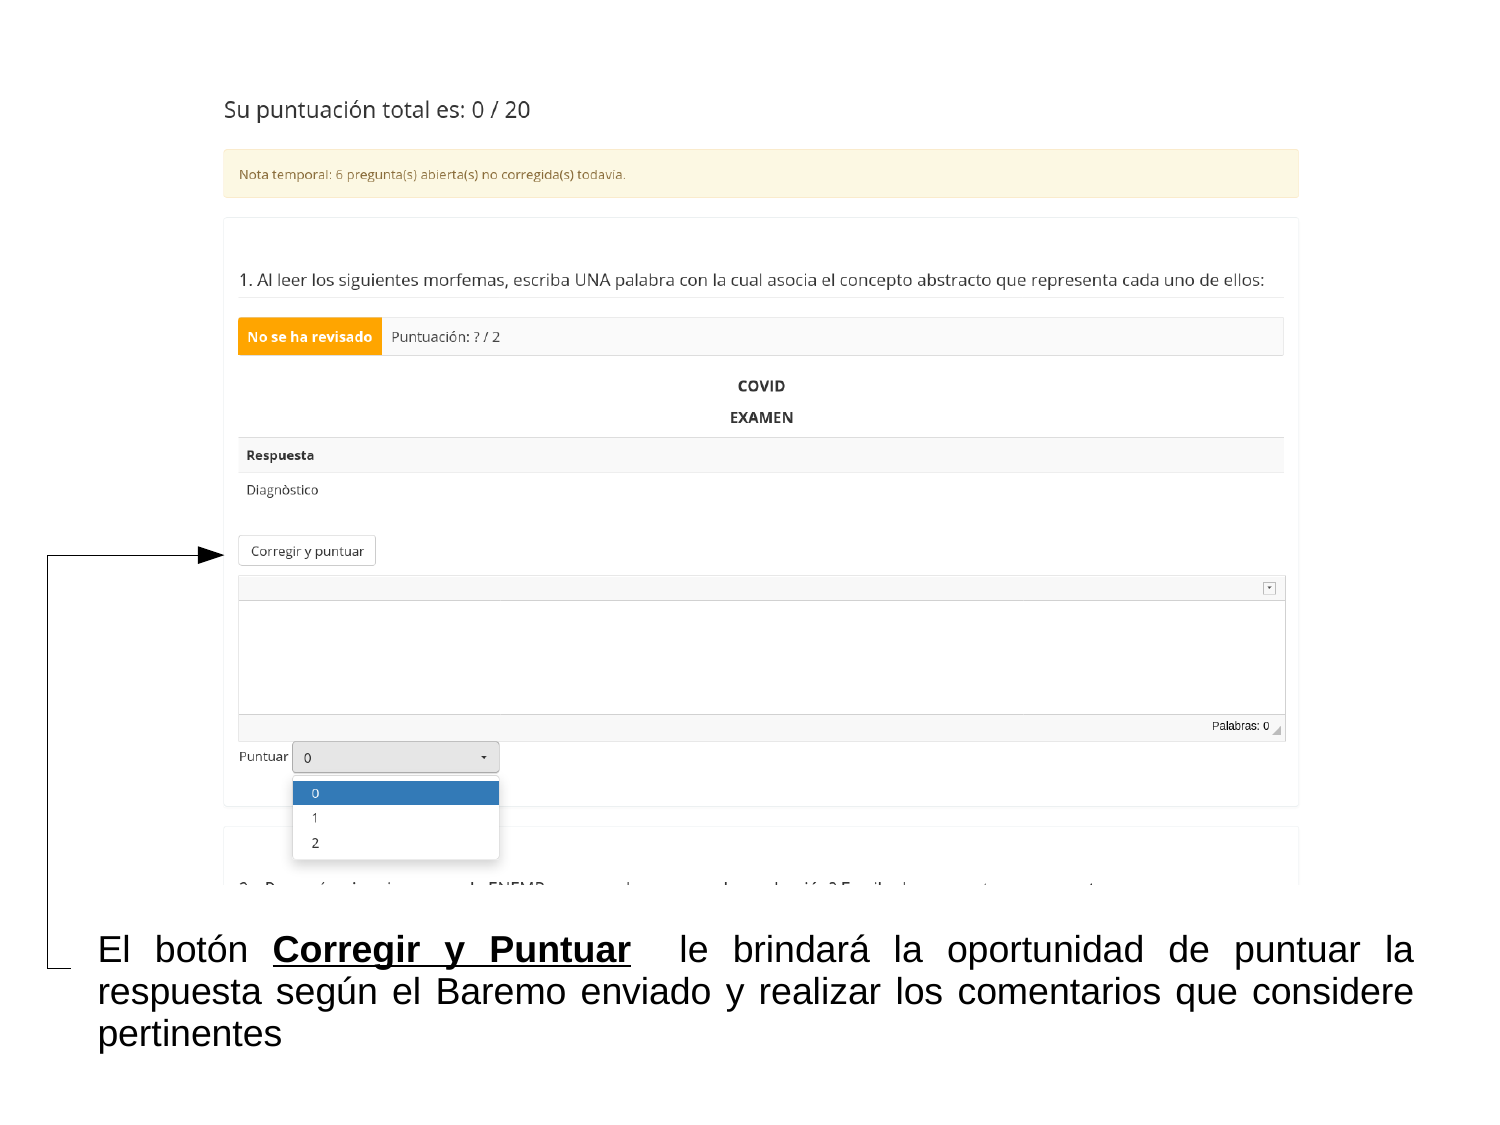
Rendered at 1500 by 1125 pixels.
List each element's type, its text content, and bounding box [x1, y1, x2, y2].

text_box El botón Corregir y Puntuar le brindará la oportunidad de puntuar la respuesta según el Baremo enviado y realizar los comentarios que considere pertinentes [82, 921, 1430, 1063]
picture [165, 75, 1357, 885]
